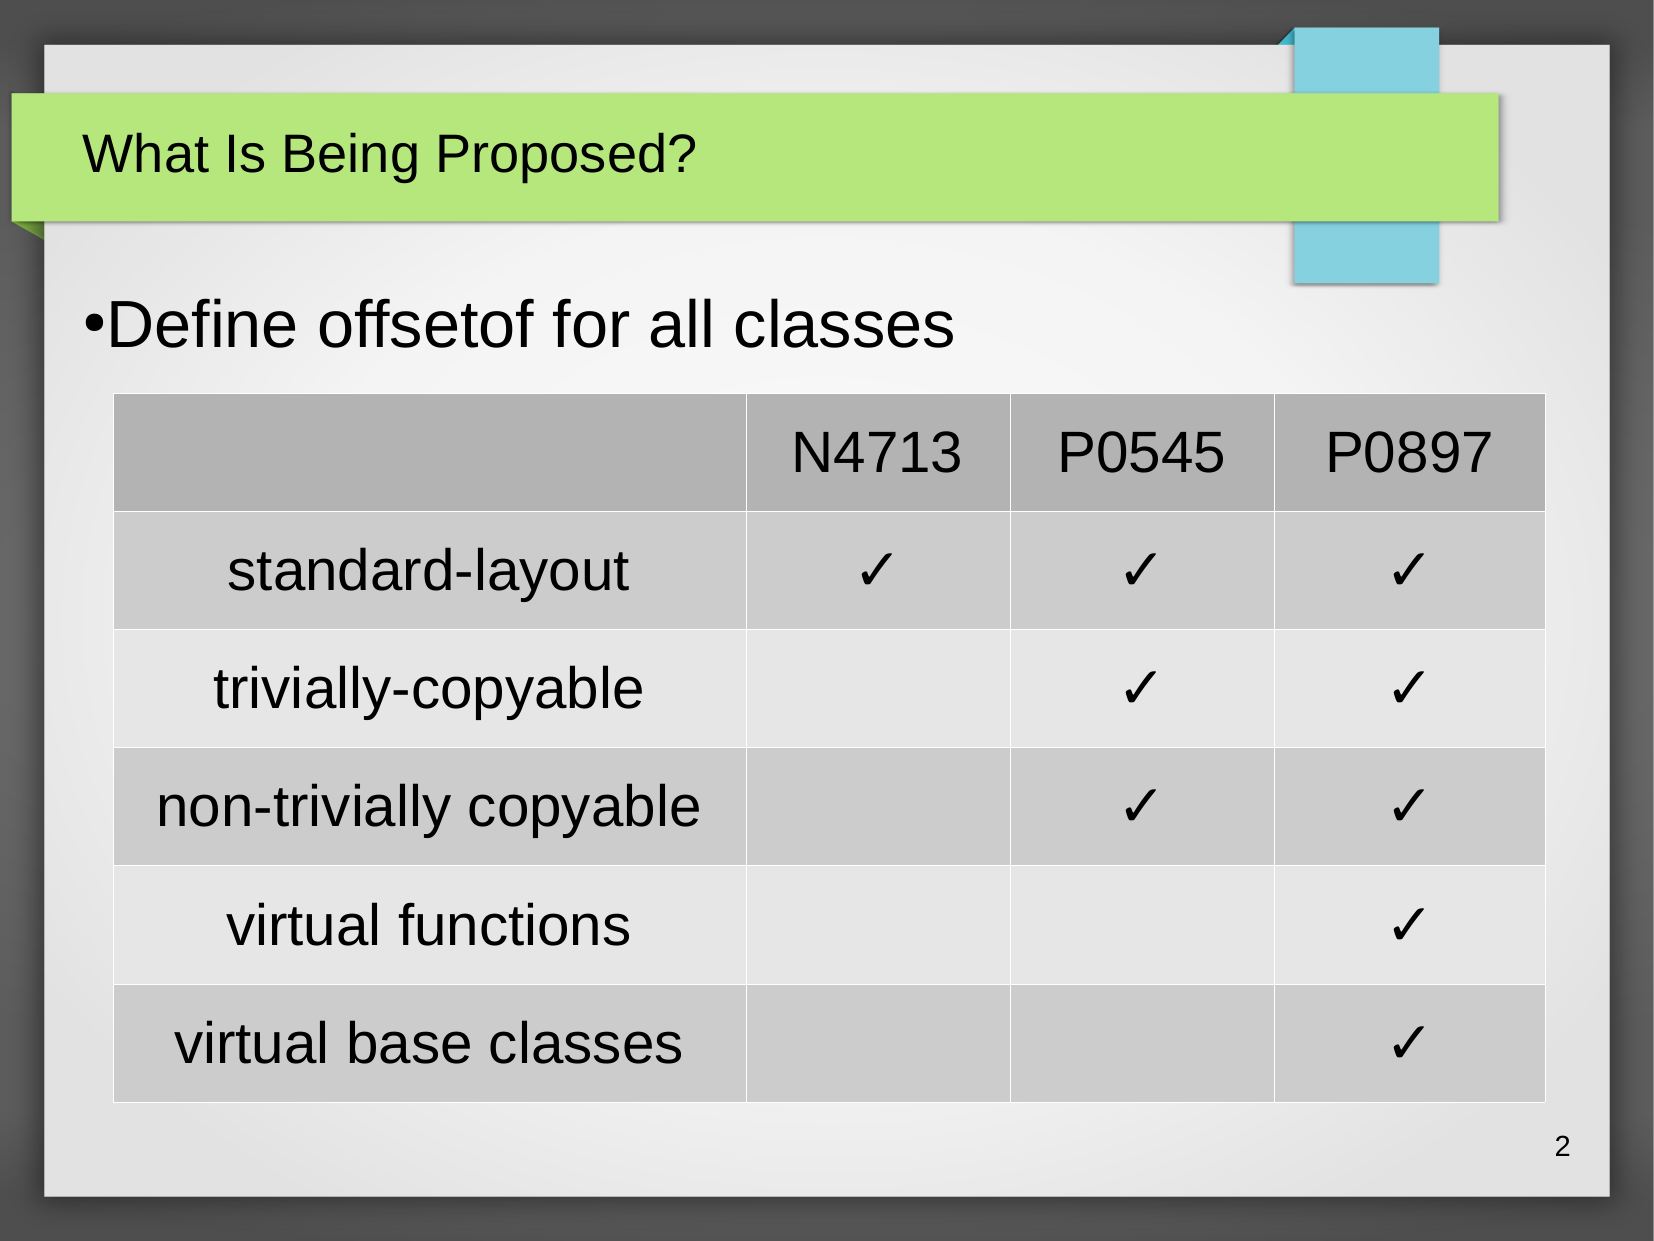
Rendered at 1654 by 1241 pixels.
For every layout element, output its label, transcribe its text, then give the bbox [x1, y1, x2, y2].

table_cell [747, 985, 1010, 1102]
table_cell trivially-copyable [114, 630, 746, 747]
table_cell [747, 866, 1010, 984]
table_cell ✓ [1275, 630, 1545, 747]
table_header [114, 394, 746, 511]
title What Is Being Proposed? [82, 94, 1264, 213]
table_header P0545 [1011, 394, 1274, 511]
table_cell virtual base classes [114, 985, 746, 1102]
table_cell [747, 630, 1010, 747]
table_cell non-trivially copyable [114, 748, 746, 865]
table_cell ✓ [1275, 748, 1545, 865]
table_header N4713 [747, 394, 1010, 511]
table_cell ✓ [747, 512, 1010, 629]
table_cell [747, 748, 1010, 865]
table_cell ✓ [1011, 748, 1274, 865]
table_cell ✓ [1275, 985, 1545, 1102]
subtitle Define offsetof for all classes [82, 271, 1571, 378]
table_cell ✓ [1011, 630, 1274, 747]
table_cell ✓ [1011, 512, 1274, 629]
table_cell [1011, 866, 1274, 984]
table_cell ✓ [1275, 866, 1545, 984]
picture [0, 0, 1654, 1241]
table_cell standard-layout [114, 512, 746, 629]
table_cell [1011, 985, 1274, 1102]
table_cell ✓ [1275, 512, 1545, 629]
table_cell virtual functions [114, 866, 746, 984]
table_header P0897 [1275, 394, 1545, 511]
